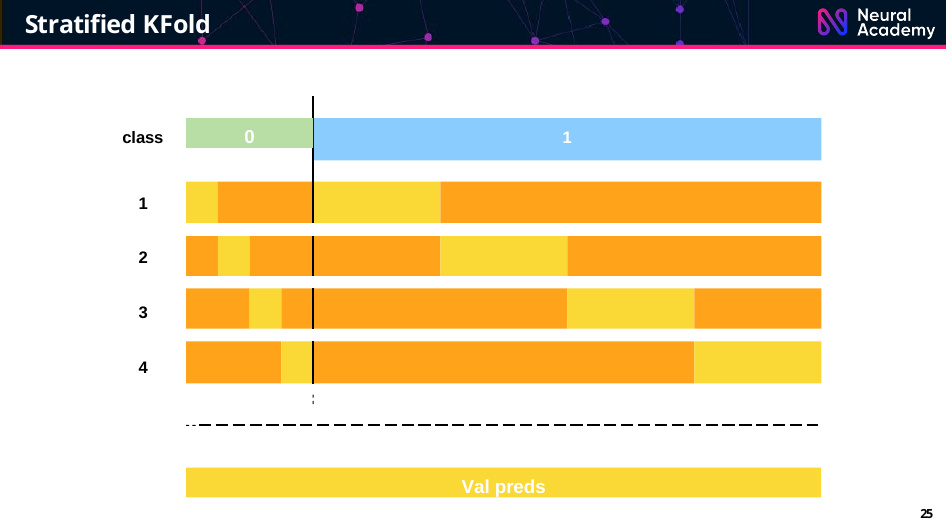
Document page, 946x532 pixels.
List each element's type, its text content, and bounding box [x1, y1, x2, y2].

text_box 1 [562, 124, 575, 147]
picture [0, 0, 946, 49]
text_box [186, 236, 312, 276]
text_box [186, 181, 312, 223]
text_box [314, 181, 822, 223]
text_box [314, 236, 822, 276]
text_box class [120, 125, 167, 148]
text_box [186, 288, 312, 329]
text_box [186, 341, 312, 384]
text_box [314, 118, 822, 161]
text_box 0 [186, 118, 314, 148]
text_box [314, 341, 822, 384]
text_box Stratiﬁed KFold [22, 6, 231, 39]
text_box 1 2 3 4 [136, 190, 150, 377]
slide_number <number> [914, 504, 943, 532]
text_box [314, 288, 822, 329]
text_box Val preds [186, 467, 822, 498]
